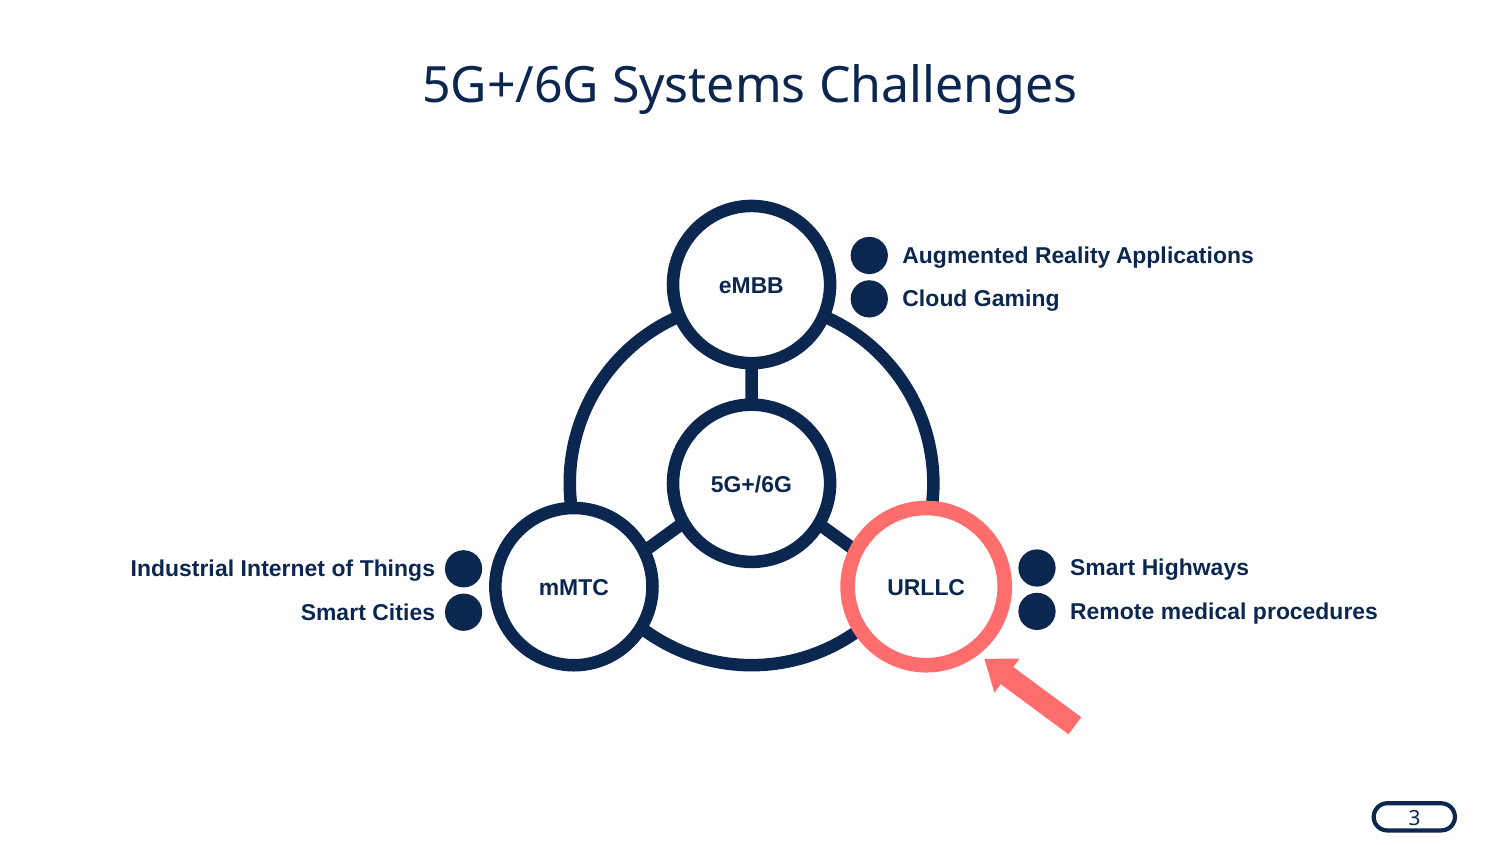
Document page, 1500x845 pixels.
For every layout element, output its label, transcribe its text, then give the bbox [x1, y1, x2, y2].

text_box Smart Cities [80, 592, 451, 633]
text_box Smart Highways [1055, 547, 1426, 589]
text_box [1018, 549, 1055, 587]
text_box Augmented Reality Applications [887, 235, 1351, 302]
text_box [451, 593, 483, 631]
text_box 3 [1373, 803, 1456, 831]
text_box Industrial Internet of Things [80, 548, 451, 590]
text_box [850, 236, 887, 275]
text_box [984, 658, 1082, 735]
title 5G+/6G Systems Challenges [236, 37, 1264, 193]
text_box 5G+/6G [672, 404, 831, 562]
text_box URLLC [847, 507, 1005, 666]
text_box Remote medical procedures [1055, 591, 1426, 632]
text_box mMTC [495, 507, 653, 666]
text_box [850, 280, 887, 318]
text_box [1018, 592, 1055, 631]
text_box eMBB [672, 205, 831, 363]
text_box Cloud Gaming [887, 278, 1258, 320]
text_box [451, 550, 483, 588]
